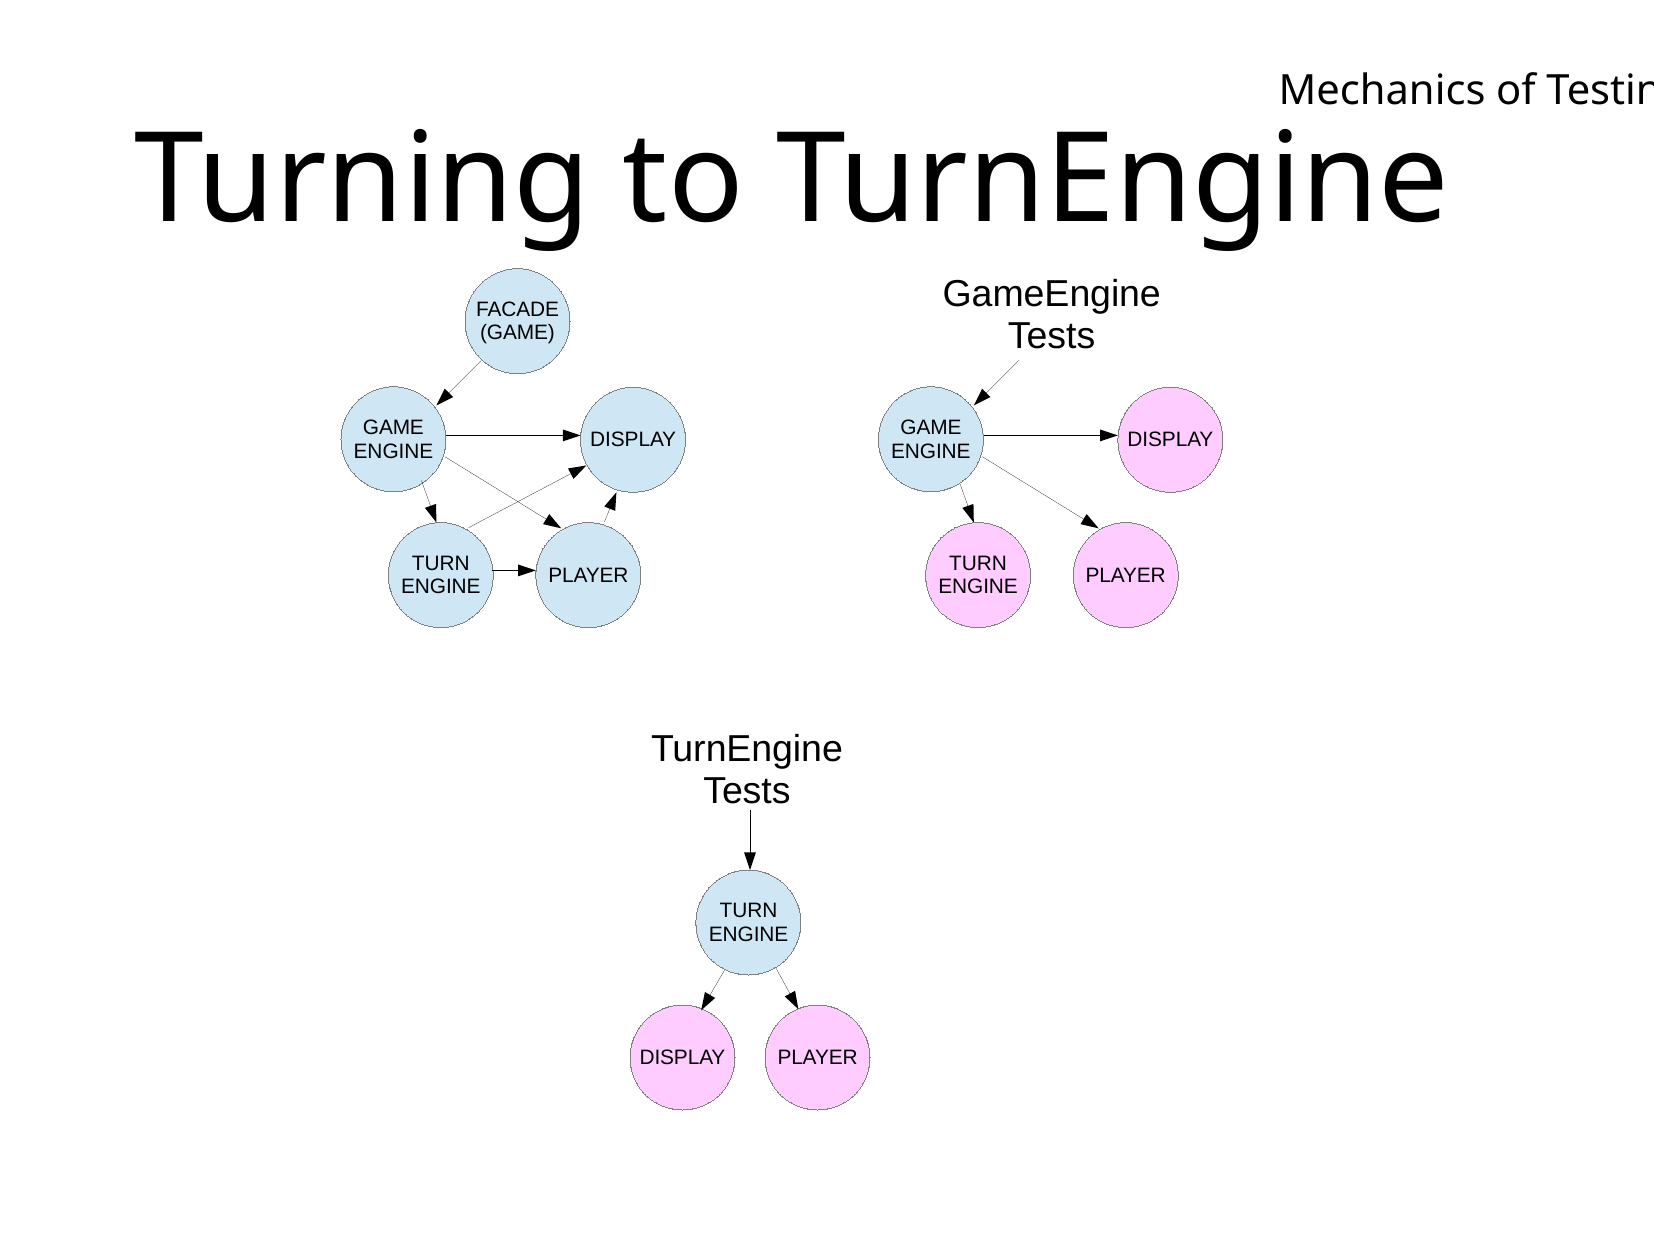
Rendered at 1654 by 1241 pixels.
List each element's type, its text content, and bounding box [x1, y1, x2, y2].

text_box GAME ENGINE [878, 386, 984, 492]
text_box DISPLAY [630, 1005, 736, 1111]
text_box TurnEngine Tests [636, 720, 886, 819]
text_box GameEngine Tests [927, 265, 1177, 365]
text_box PLAYER [765, 1005, 871, 1111]
text_box TURN ENGINE [388, 522, 494, 628]
text_box Turning to TurnEngine [120, 80, 1508, 211]
text_box Mechanics of Testing [1263, 51, 1603, 106]
text_box PLAYER [1073, 522, 1179, 628]
text_box GAME ENGINE [340, 386, 446, 492]
text_box PLAYER [535, 522, 641, 628]
text_box TURN ENGINE [925, 522, 1031, 628]
text_box FACADE (GAME) [465, 268, 571, 374]
text_box TURN ENGINE [695, 870, 801, 976]
text_box DISPLAY [1117, 387, 1223, 493]
text_box DISPLAY [580, 387, 686, 493]
